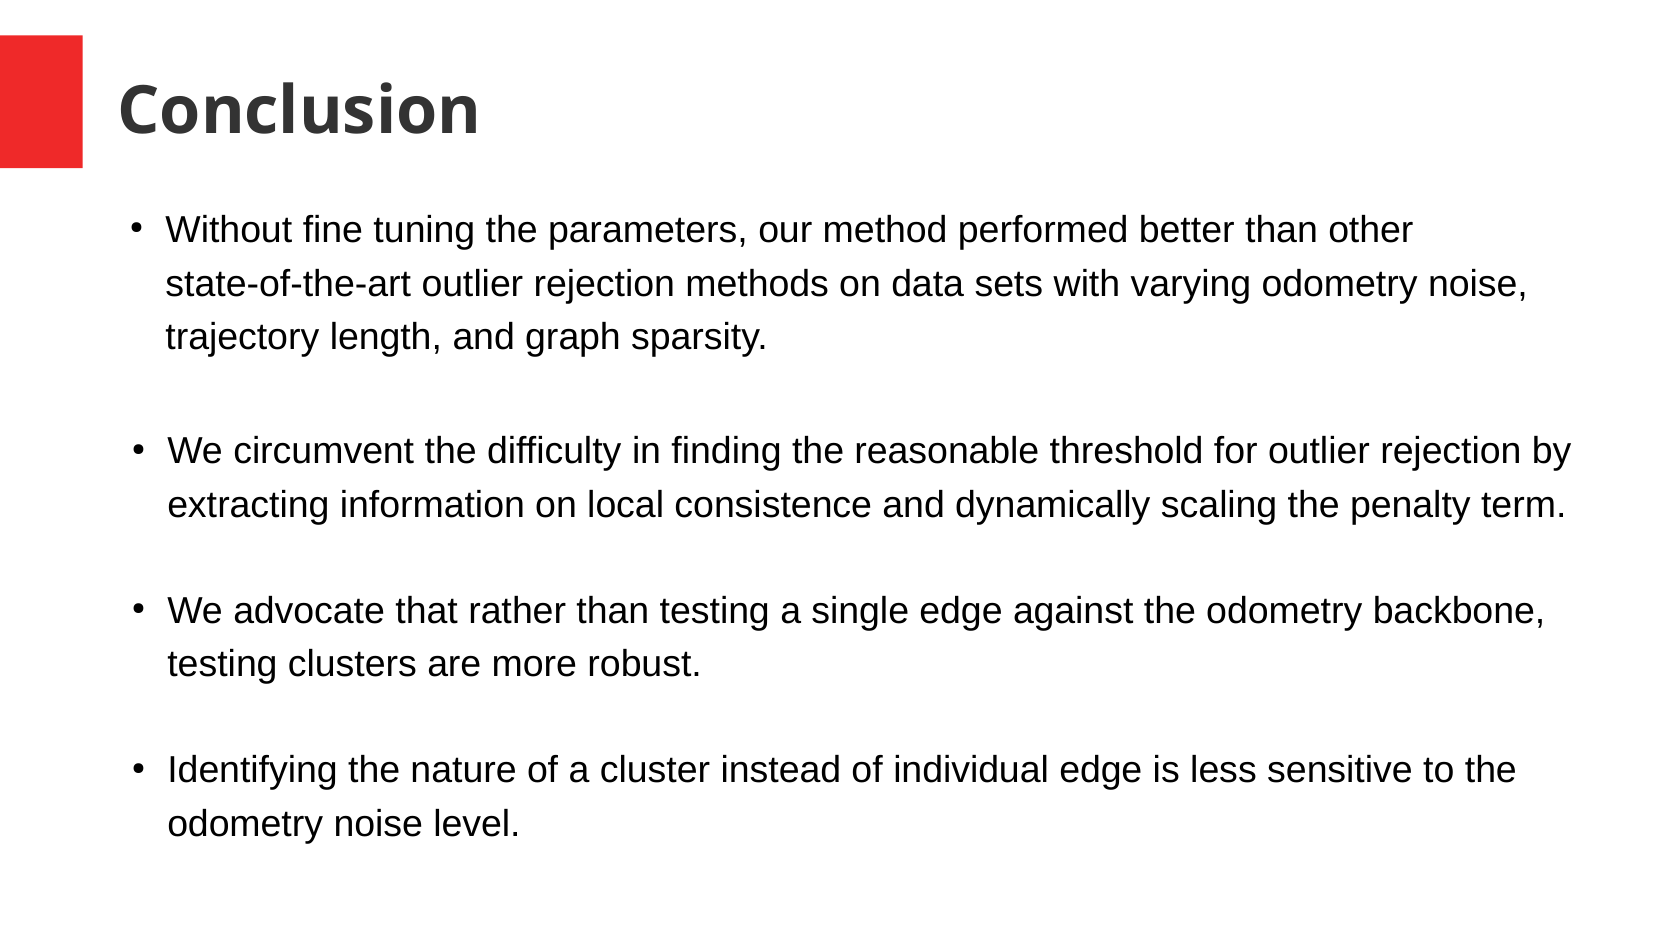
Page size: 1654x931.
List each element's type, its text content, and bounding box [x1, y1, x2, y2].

text_box We circumvent the difficulty in finding the reasonable threshold for outlier rejection by extracting information on local consistence and dynamically scaling the penalty term. [131, 422, 1583, 556]
text_box Without fine tuning the parameters, our method performed better than other state-of-the-art outlier rejection methods on data sets with varying odometry noise, trajectory length, and graph sparsity. [129, 200, 1560, 426]
text_box Conclusion [102, 59, 497, 154]
text_box We advocate that rather than testing a single edge against the odometry backbone, testing clusters are more robust. [131, 581, 1562, 718]
text_box Identifying the nature of a cluster instead of individual edge is less sensitive to the odometry noise level. [131, 741, 1562, 880]
